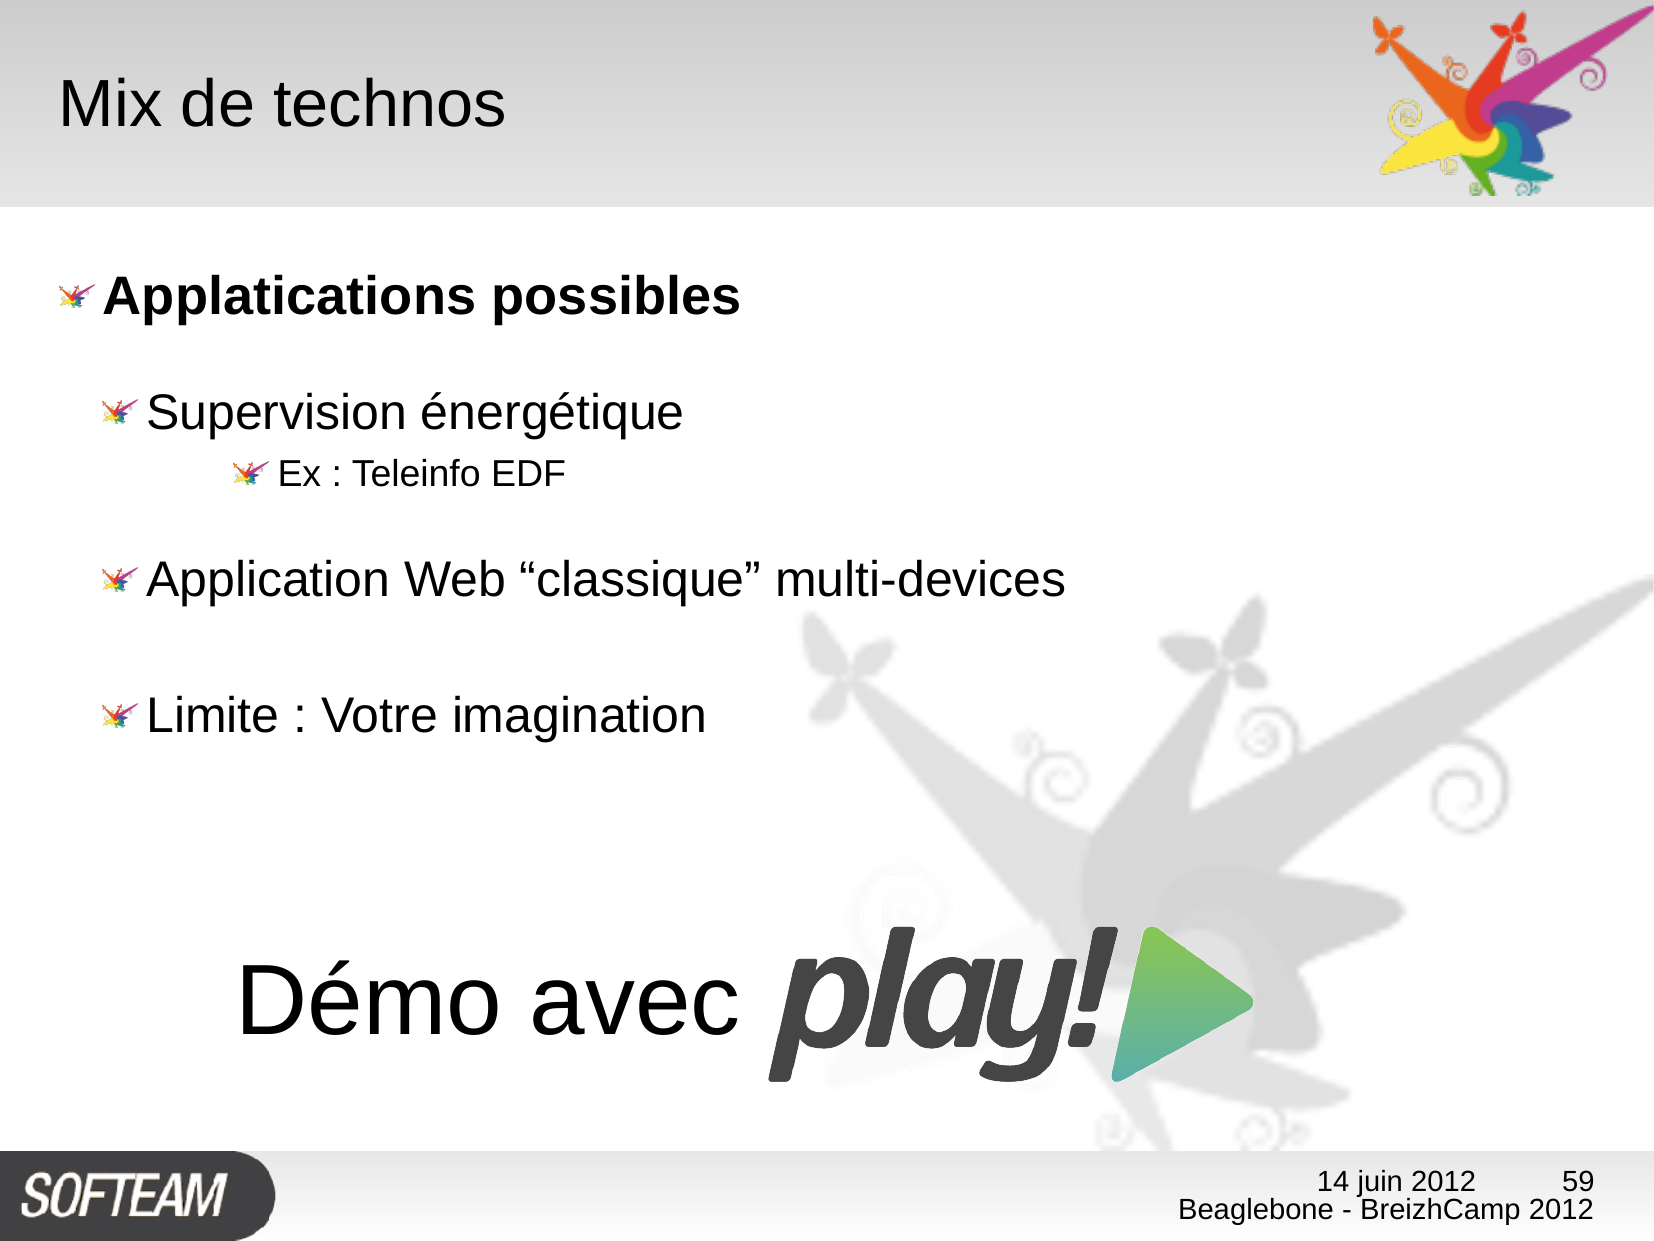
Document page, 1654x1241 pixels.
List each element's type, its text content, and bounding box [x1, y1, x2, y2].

picture [763, 574, 1654, 1152]
title Mix de technos [59, 29, 1359, 178]
text_box Démo avec [220, 936, 756, 1063]
picture [0, 1151, 277, 1241]
picture [1372, 5, 1654, 196]
list Applatications possibles Supervision énergétique Ex : Teleinfo EDF Application Web “classique” multi-devices Limite : Votre imagination [59, 265, 1595, 986]
